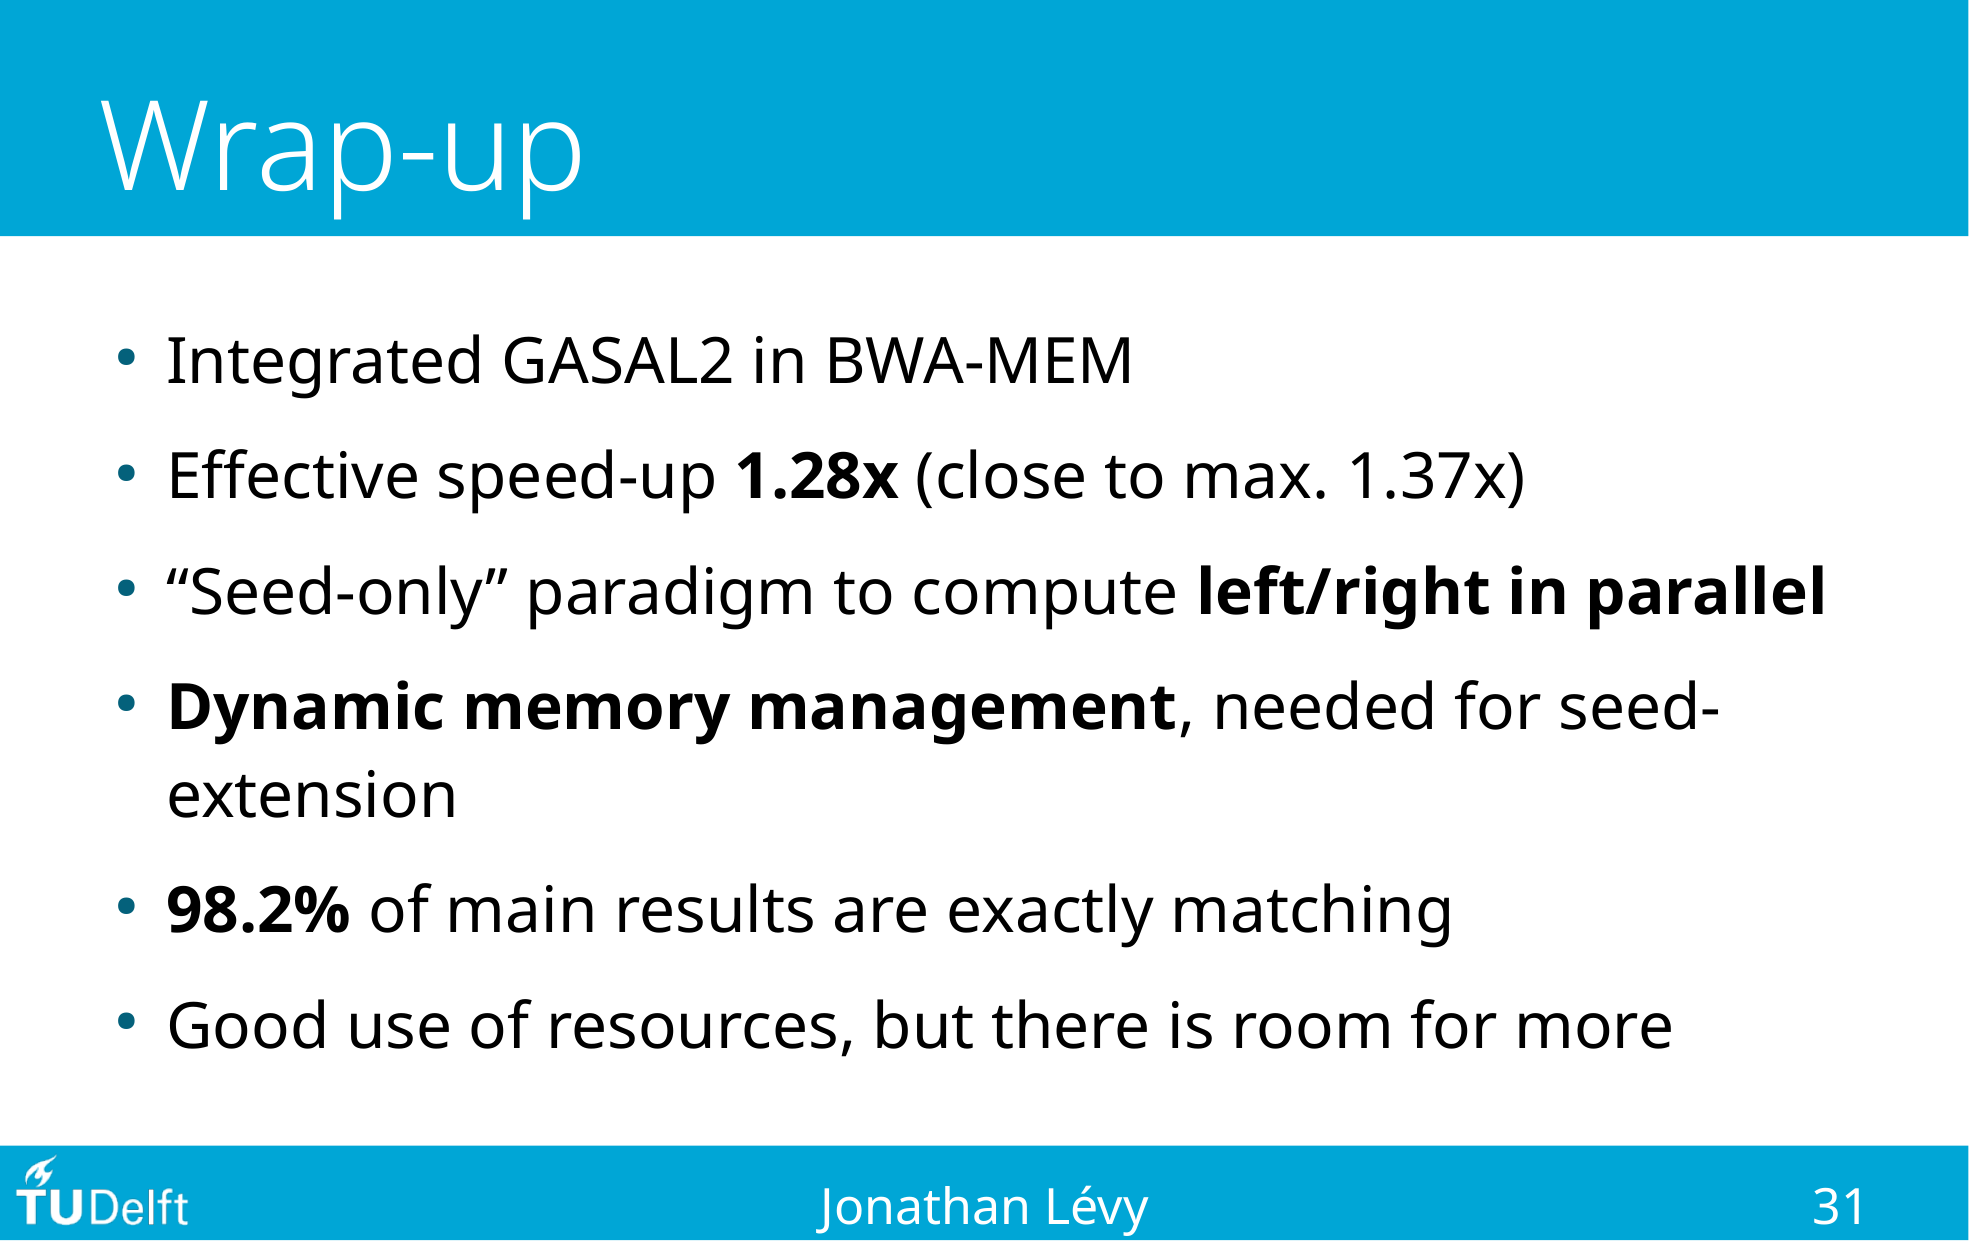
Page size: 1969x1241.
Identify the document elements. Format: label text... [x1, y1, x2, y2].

title Wrap-up [98, 19, 1870, 227]
list Integrated GASAL2 in BWA-MEM Effective speed-up 1.28x (close to max. 1.37x) “Seed-only” paradigm to compute left/right in parallel Dynamic memory management, needed for seed-extension 98.2% of main results are exactly matching Good use of resources, but there is room for more [98, 315, 1861, 1081]
